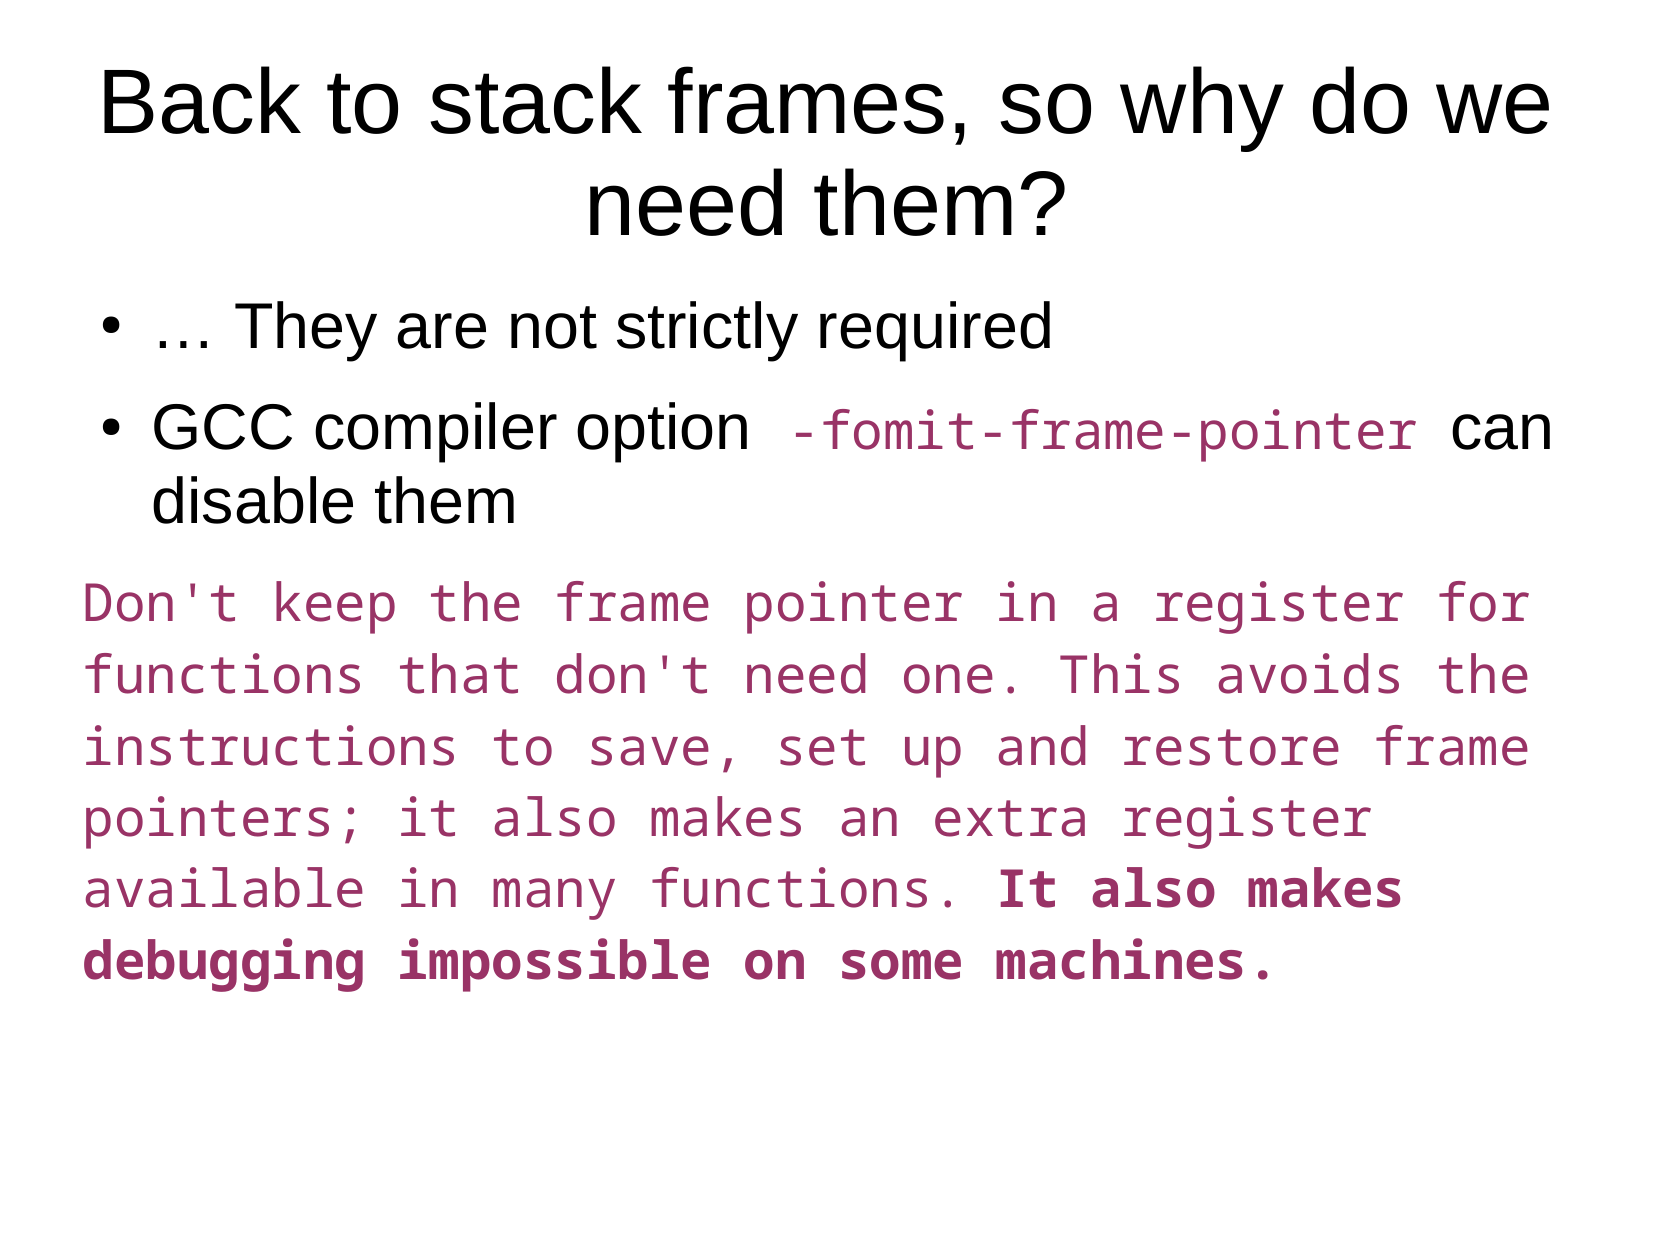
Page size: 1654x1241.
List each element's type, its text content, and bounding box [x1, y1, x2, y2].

title Back to stack frames, so why do we need them? [82, 49, 1571, 257]
list … They are not strictly required GCC compiler option -fomit-frame-pointer can disable them Don't keep the frame pointer in a register for functions that don't need one. This avoids the instructions to save, set up and restore frame pointers; it also makes an extra register available in many functions. It also makes debugging impossible on some machines. [82, 290, 1571, 1010]
